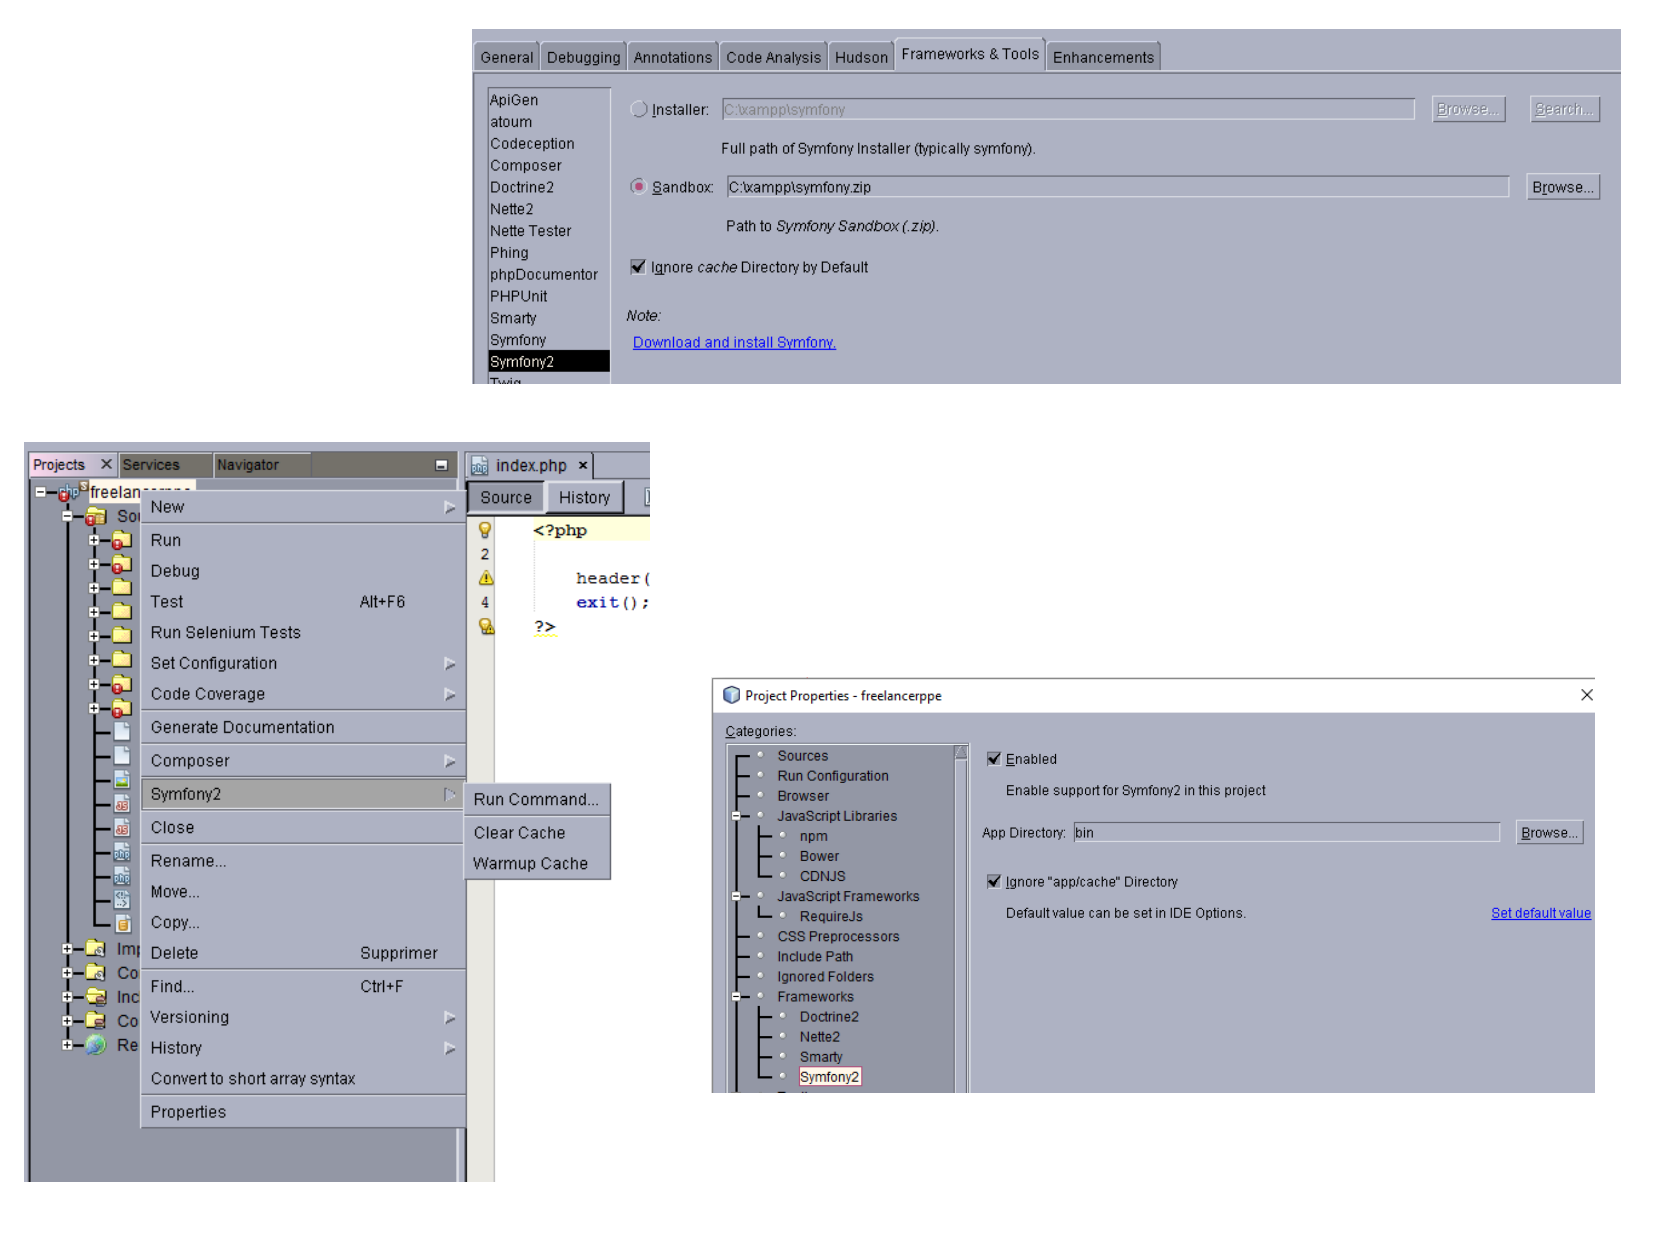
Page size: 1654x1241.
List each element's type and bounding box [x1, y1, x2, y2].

picture [472, 29, 1621, 384]
picture [24, 442, 650, 1182]
picture [711, 677, 1595, 1093]
